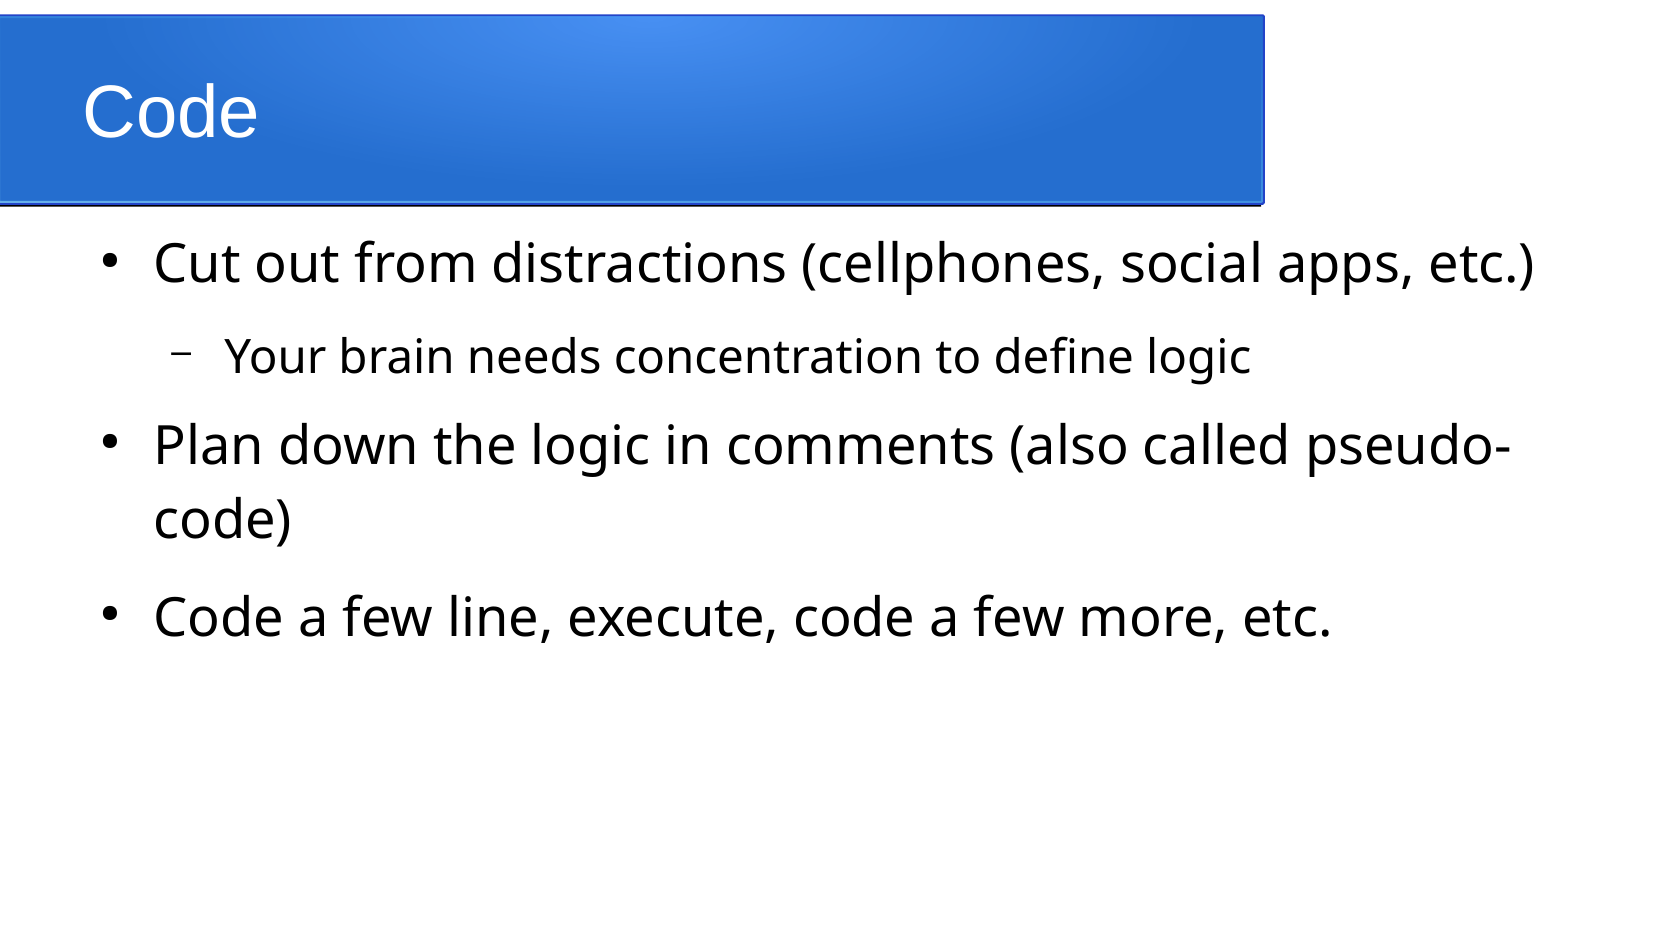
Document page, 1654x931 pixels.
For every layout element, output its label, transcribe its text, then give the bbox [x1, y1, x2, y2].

title Code [82, 35, 1235, 189]
list Cut out from distractions (cellphones, social apps, etc.) Your brain needs concentration to define logic Plan down the logic in comments (also called pseudo-code) Code a few line, execute, code a few more, etc. [82, 224, 1571, 764]
